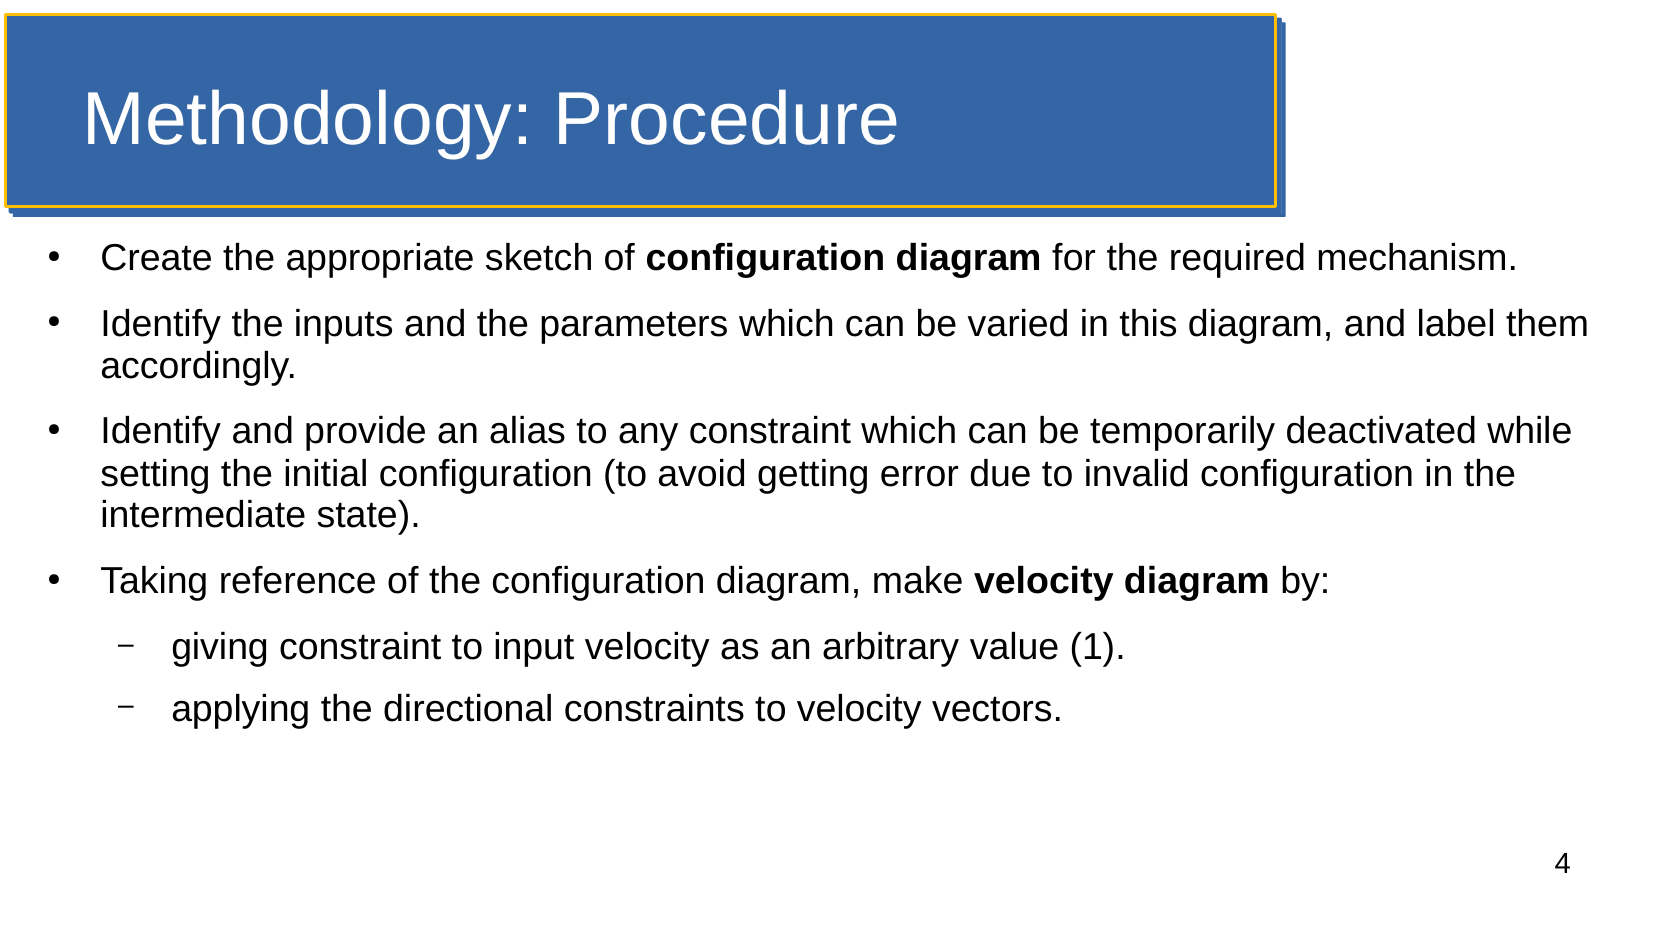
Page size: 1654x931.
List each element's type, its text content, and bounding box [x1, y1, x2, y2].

list Create the appropriate sketch of configuration diagram for the required mechanism. Identify the inputs and the parameters which can be varied in this diagram, and label them accordingly. Identify and provide an alias to any constraint which can be temporarily deactivated while setting the initial configuration (to avoid getting error due to invalid configuration in the intermediate state). Taking reference of the configuration diagram, make velocity diagram by: giving constraint to input velocity as an arbitrary value (1). applying the directional constraints to velocity vectors. [29, 236, 1625, 827]
title Methodology: Procedure [82, 44, 1235, 192]
